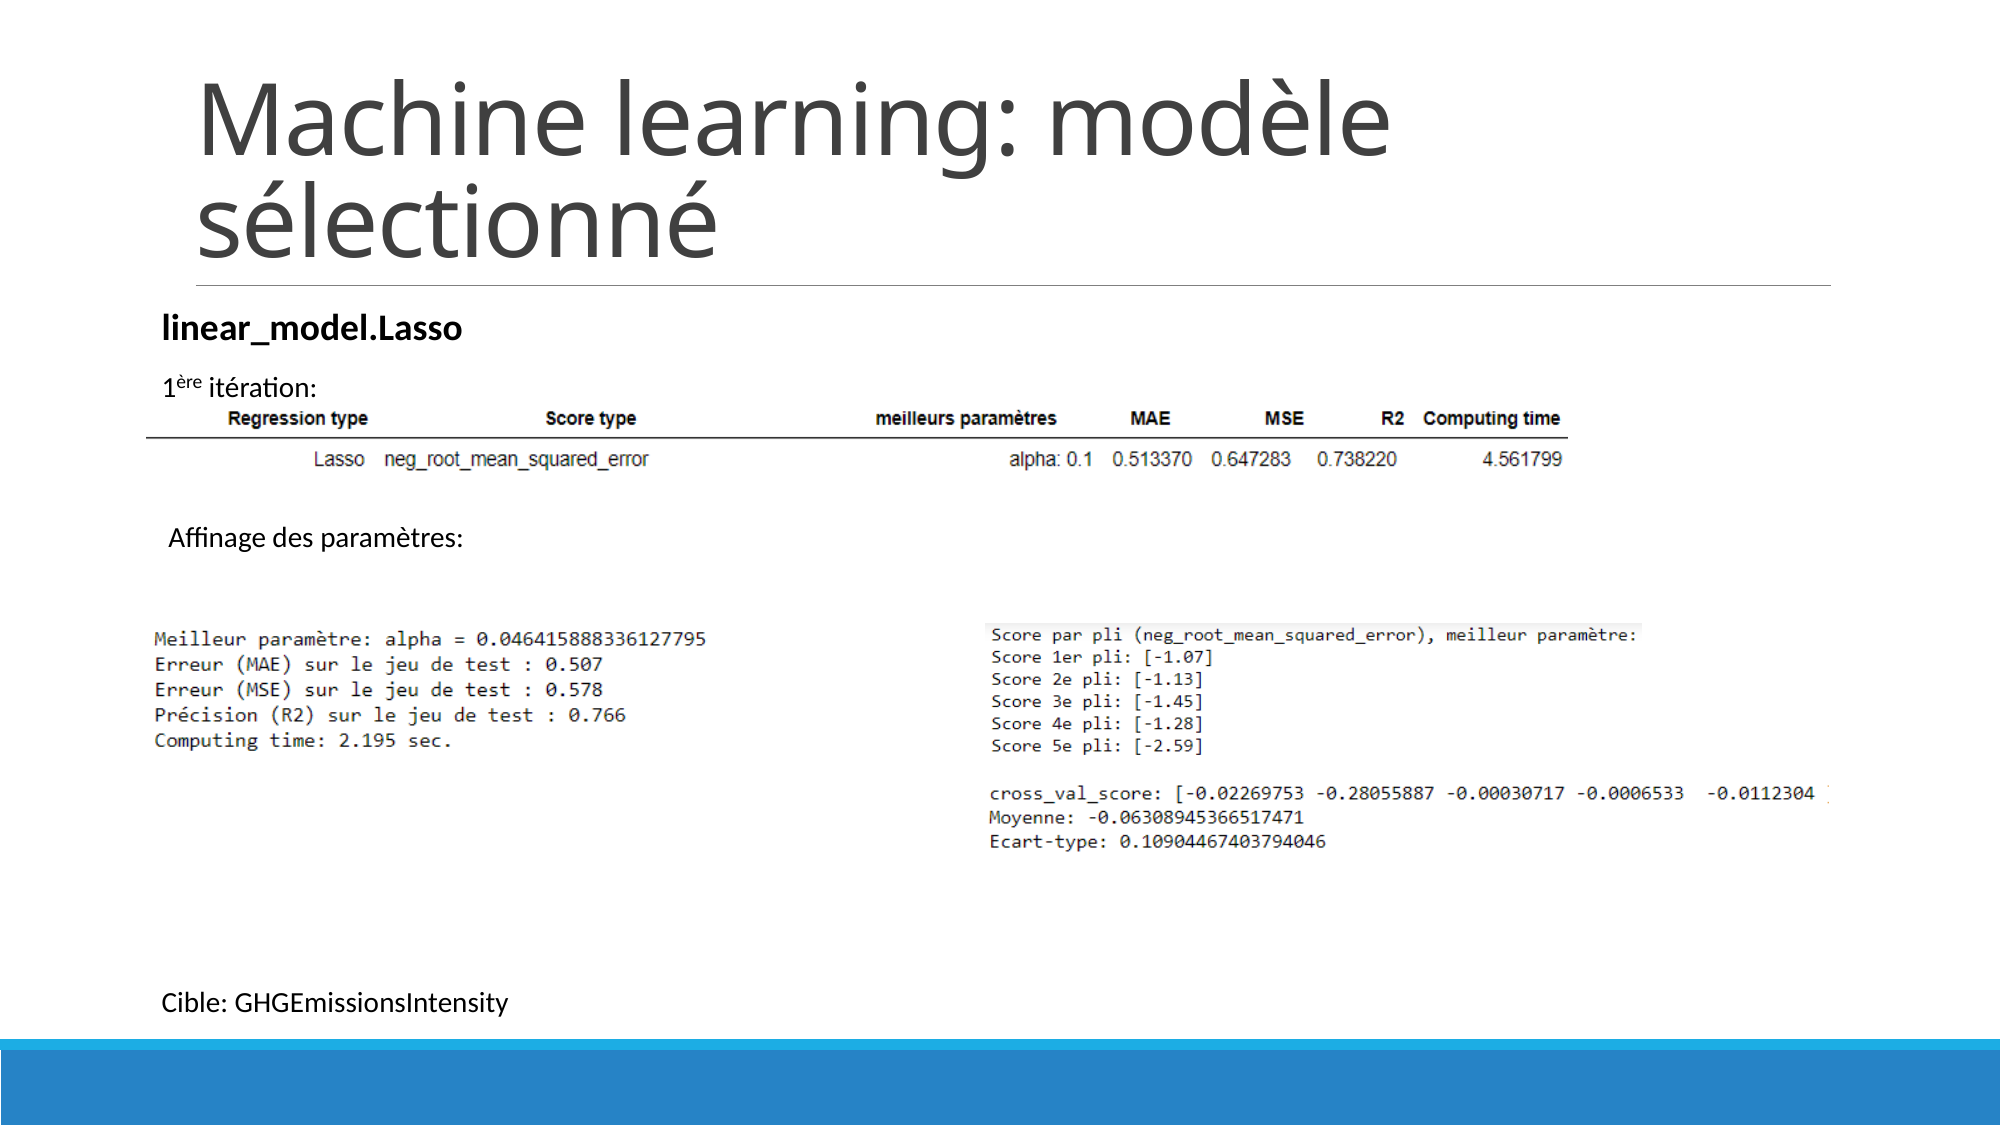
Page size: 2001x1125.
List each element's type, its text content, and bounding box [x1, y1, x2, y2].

text_box linear_model.Lasso [146, 295, 789, 357]
text_box Cible: GHGEmissionsIntensity [146, 975, 789, 1027]
picture [146, 623, 709, 763]
picture [146, 406, 1568, 475]
picture [985, 778, 1829, 863]
title Machine learning: modèle sélectionné [180, 47, 1831, 286]
picture [985, 623, 1642, 762]
text_box Affinage des paramètres: [153, 510, 796, 562]
text_box 1ère itération: [146, 360, 371, 412]
